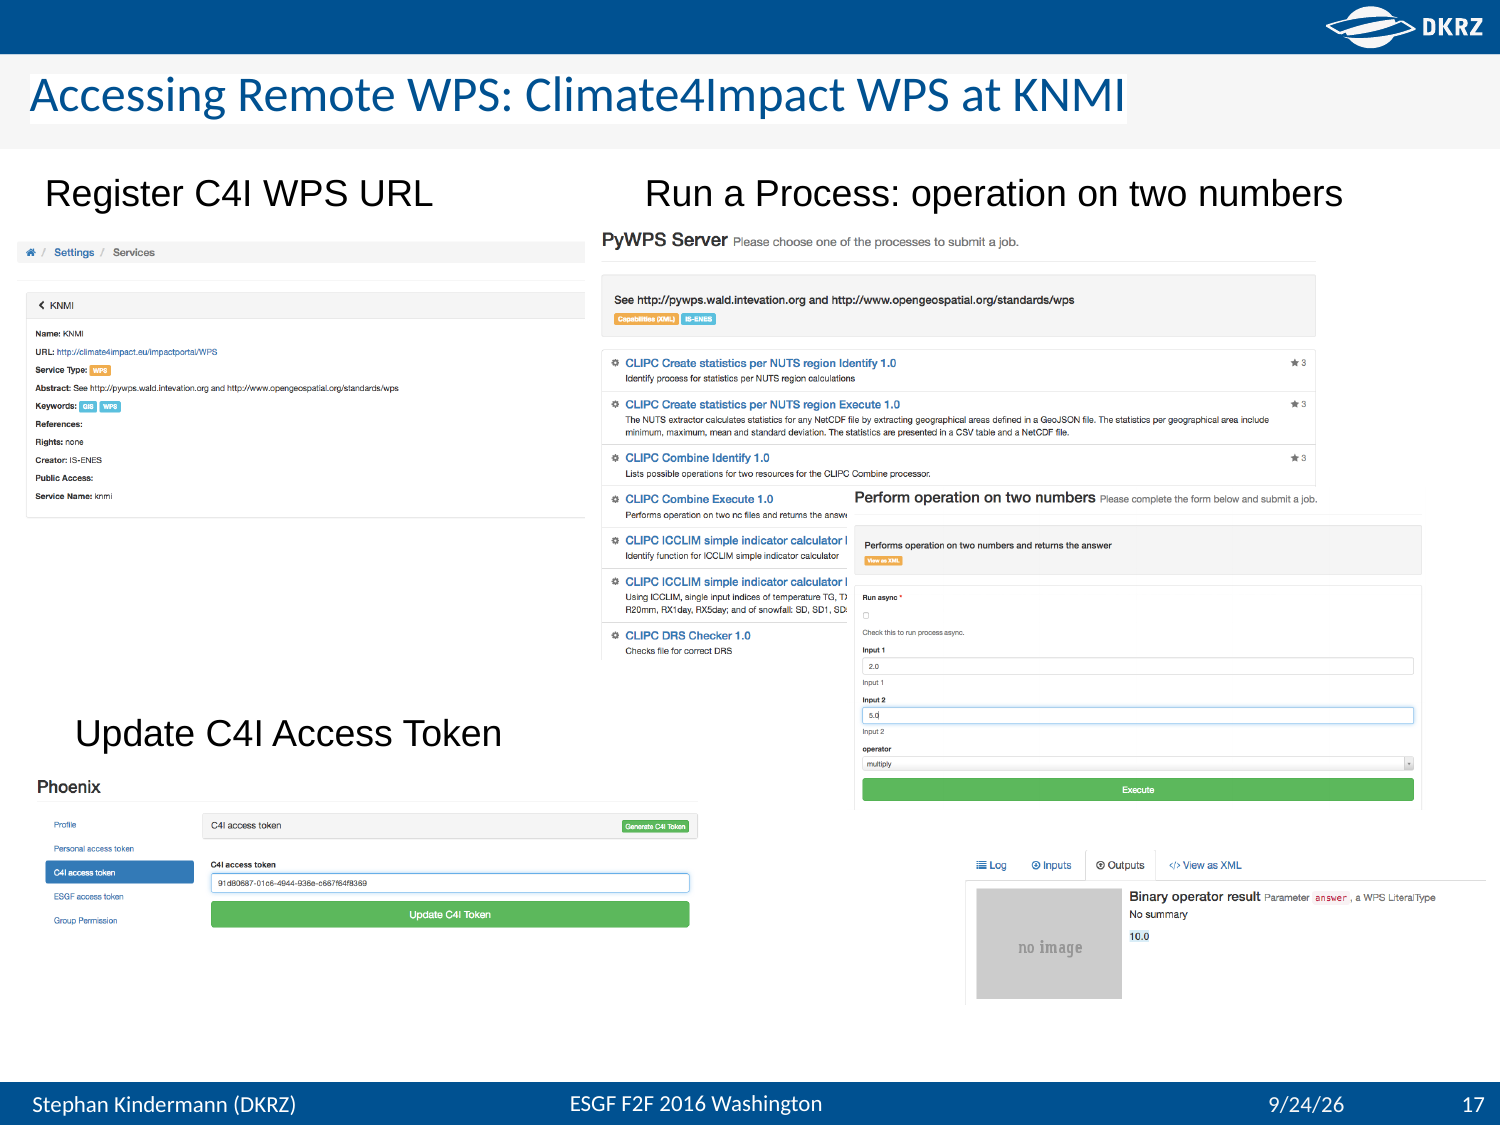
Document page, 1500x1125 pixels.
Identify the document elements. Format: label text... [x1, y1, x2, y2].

slide_number 12/1/16 [1187, 1082, 1360, 1125]
text_box Register C4I WPS URL [30, 164, 556, 222]
text_box Run a Process: operation on two numbers [630, 164, 1426, 222]
picture [30, 764, 706, 939]
picture [15, 224, 1426, 811]
slide_number <number> [1376, 1082, 1500, 1125]
picture [960, 850, 1486, 1006]
title Accessing Remote WPS: Climate4Impact WPS at KNMI [0, 54, 1500, 149]
text_box Update C4I Access Token [60, 705, 541, 762]
